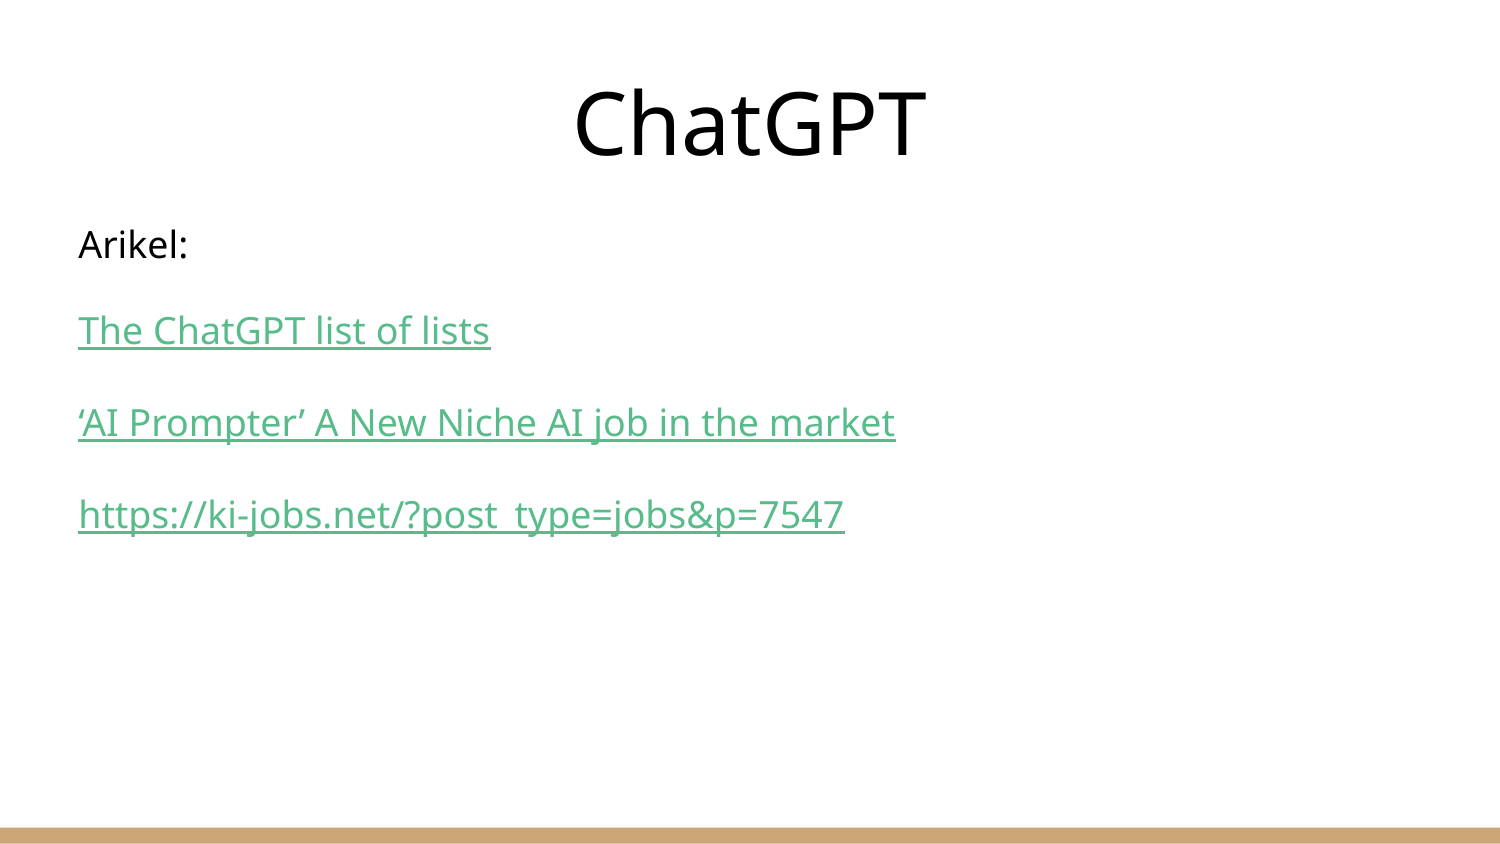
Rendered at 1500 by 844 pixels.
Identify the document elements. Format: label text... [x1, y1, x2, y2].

list Arikel: The ChatGPT list of lists ‘AI Prompter’ A New Niche AI job in the market https://ki-jobs.net/?post_type=jobs&p=7547 [63, 199, 1461, 750]
title ChatGPT [51, 51, 1449, 189]
